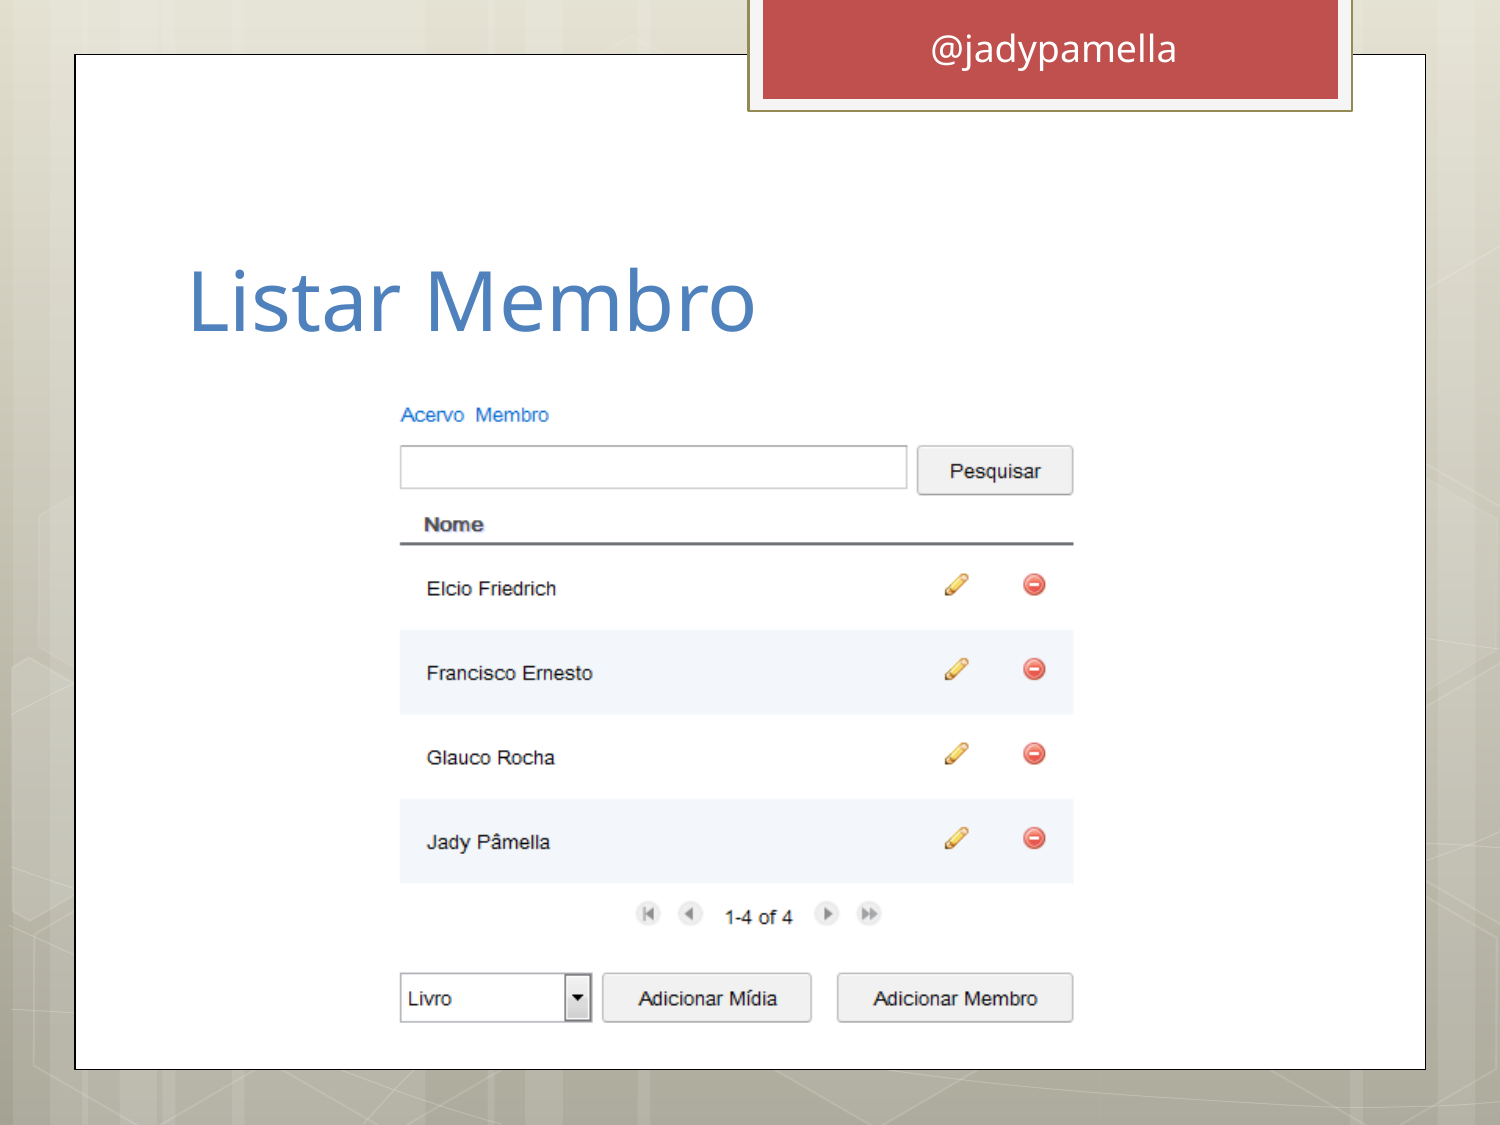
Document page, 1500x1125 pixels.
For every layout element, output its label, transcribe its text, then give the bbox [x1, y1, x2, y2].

title Listar Membro [171, 168, 1324, 357]
picture [383, 397, 1091, 1048]
text_box @jadypamella [915, 17, 1211, 79]
